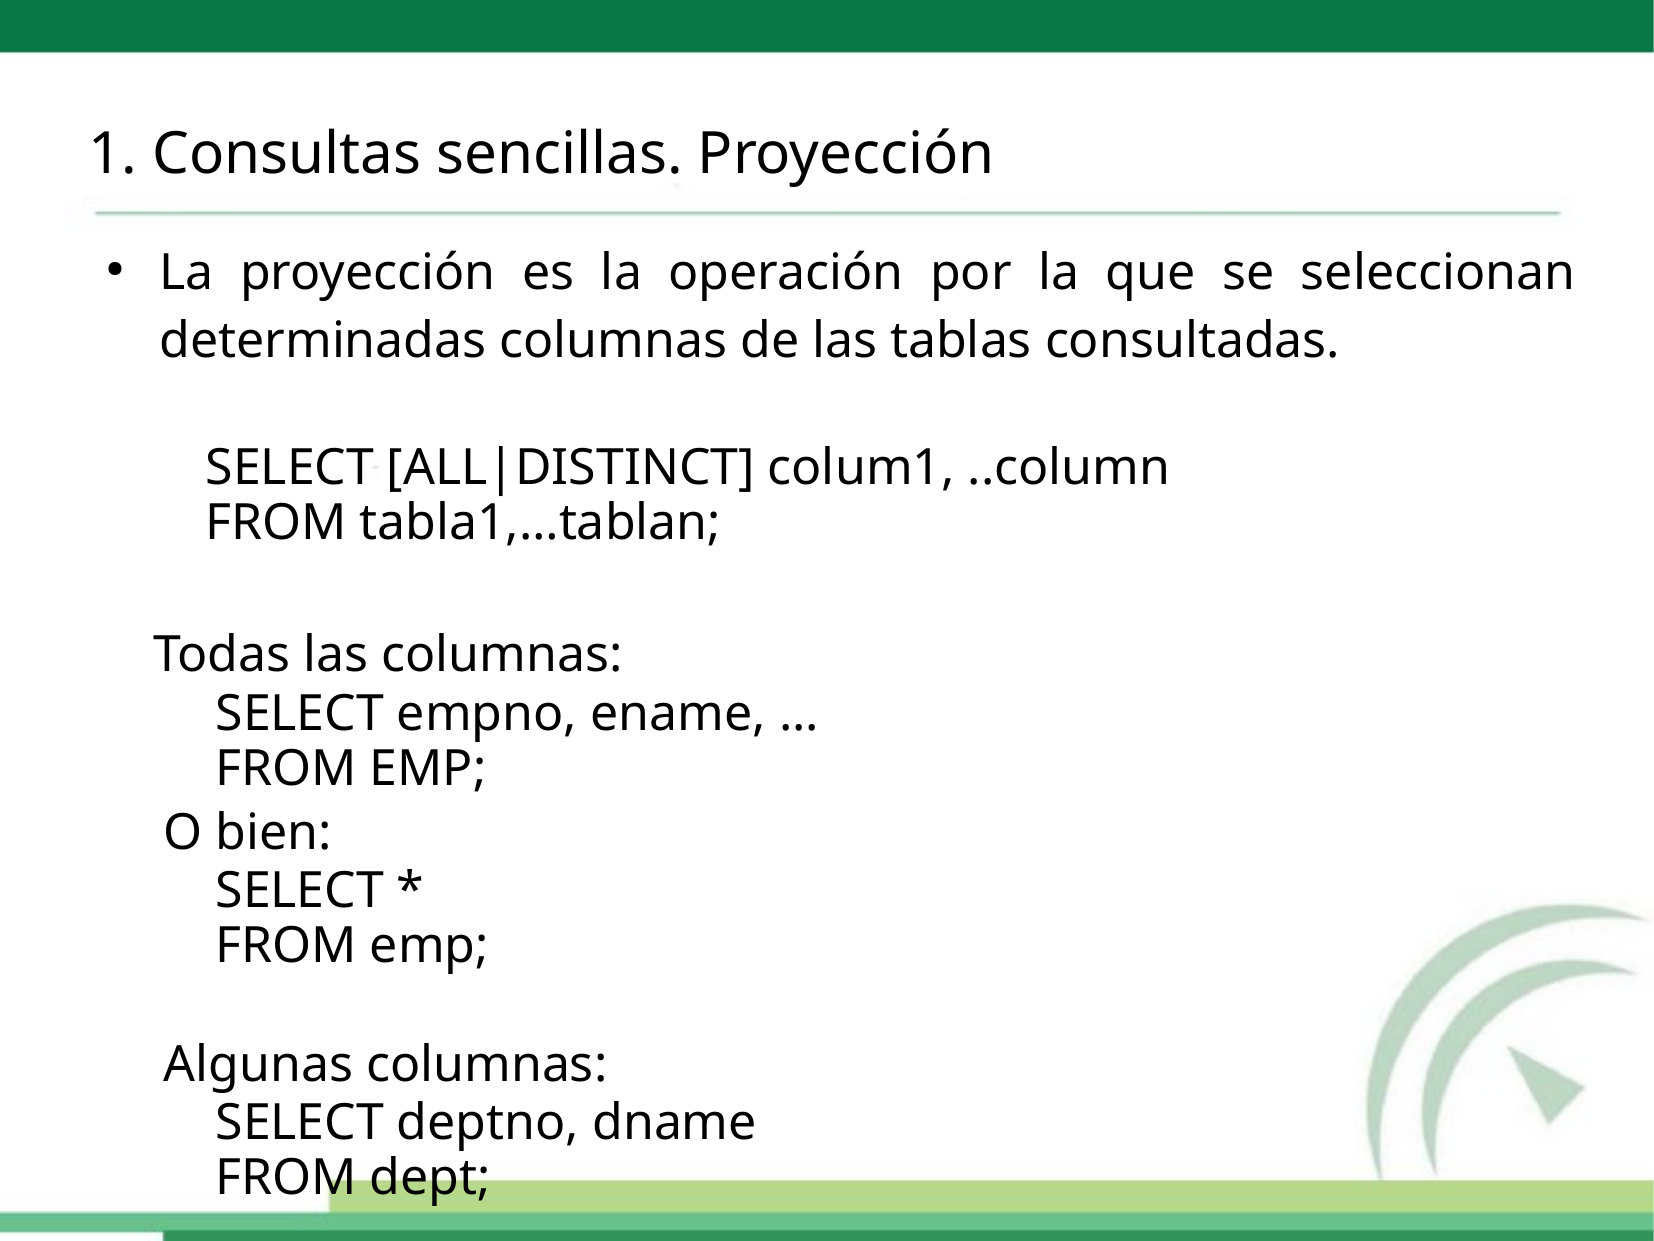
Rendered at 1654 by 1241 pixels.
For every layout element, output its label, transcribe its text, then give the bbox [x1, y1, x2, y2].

picture [0, 0, 1654, 1241]
list La proyección es la operación por la que se seleccionan determinadas columnas de las tablas consultadas. SELECT [ALL|DISTINCT] colum1, ..column FROM tabla1,…tablan; Todas las columnas: SELECT empno, ename, ... FROM EMP; O bien: SELECT * FROM emp; Algunas columnas: SELECT deptno, dname FROM dept; [88, 236, 1577, 1063]
title 1. Consultas sencillas. Proyección [88, 46, 1577, 236]
